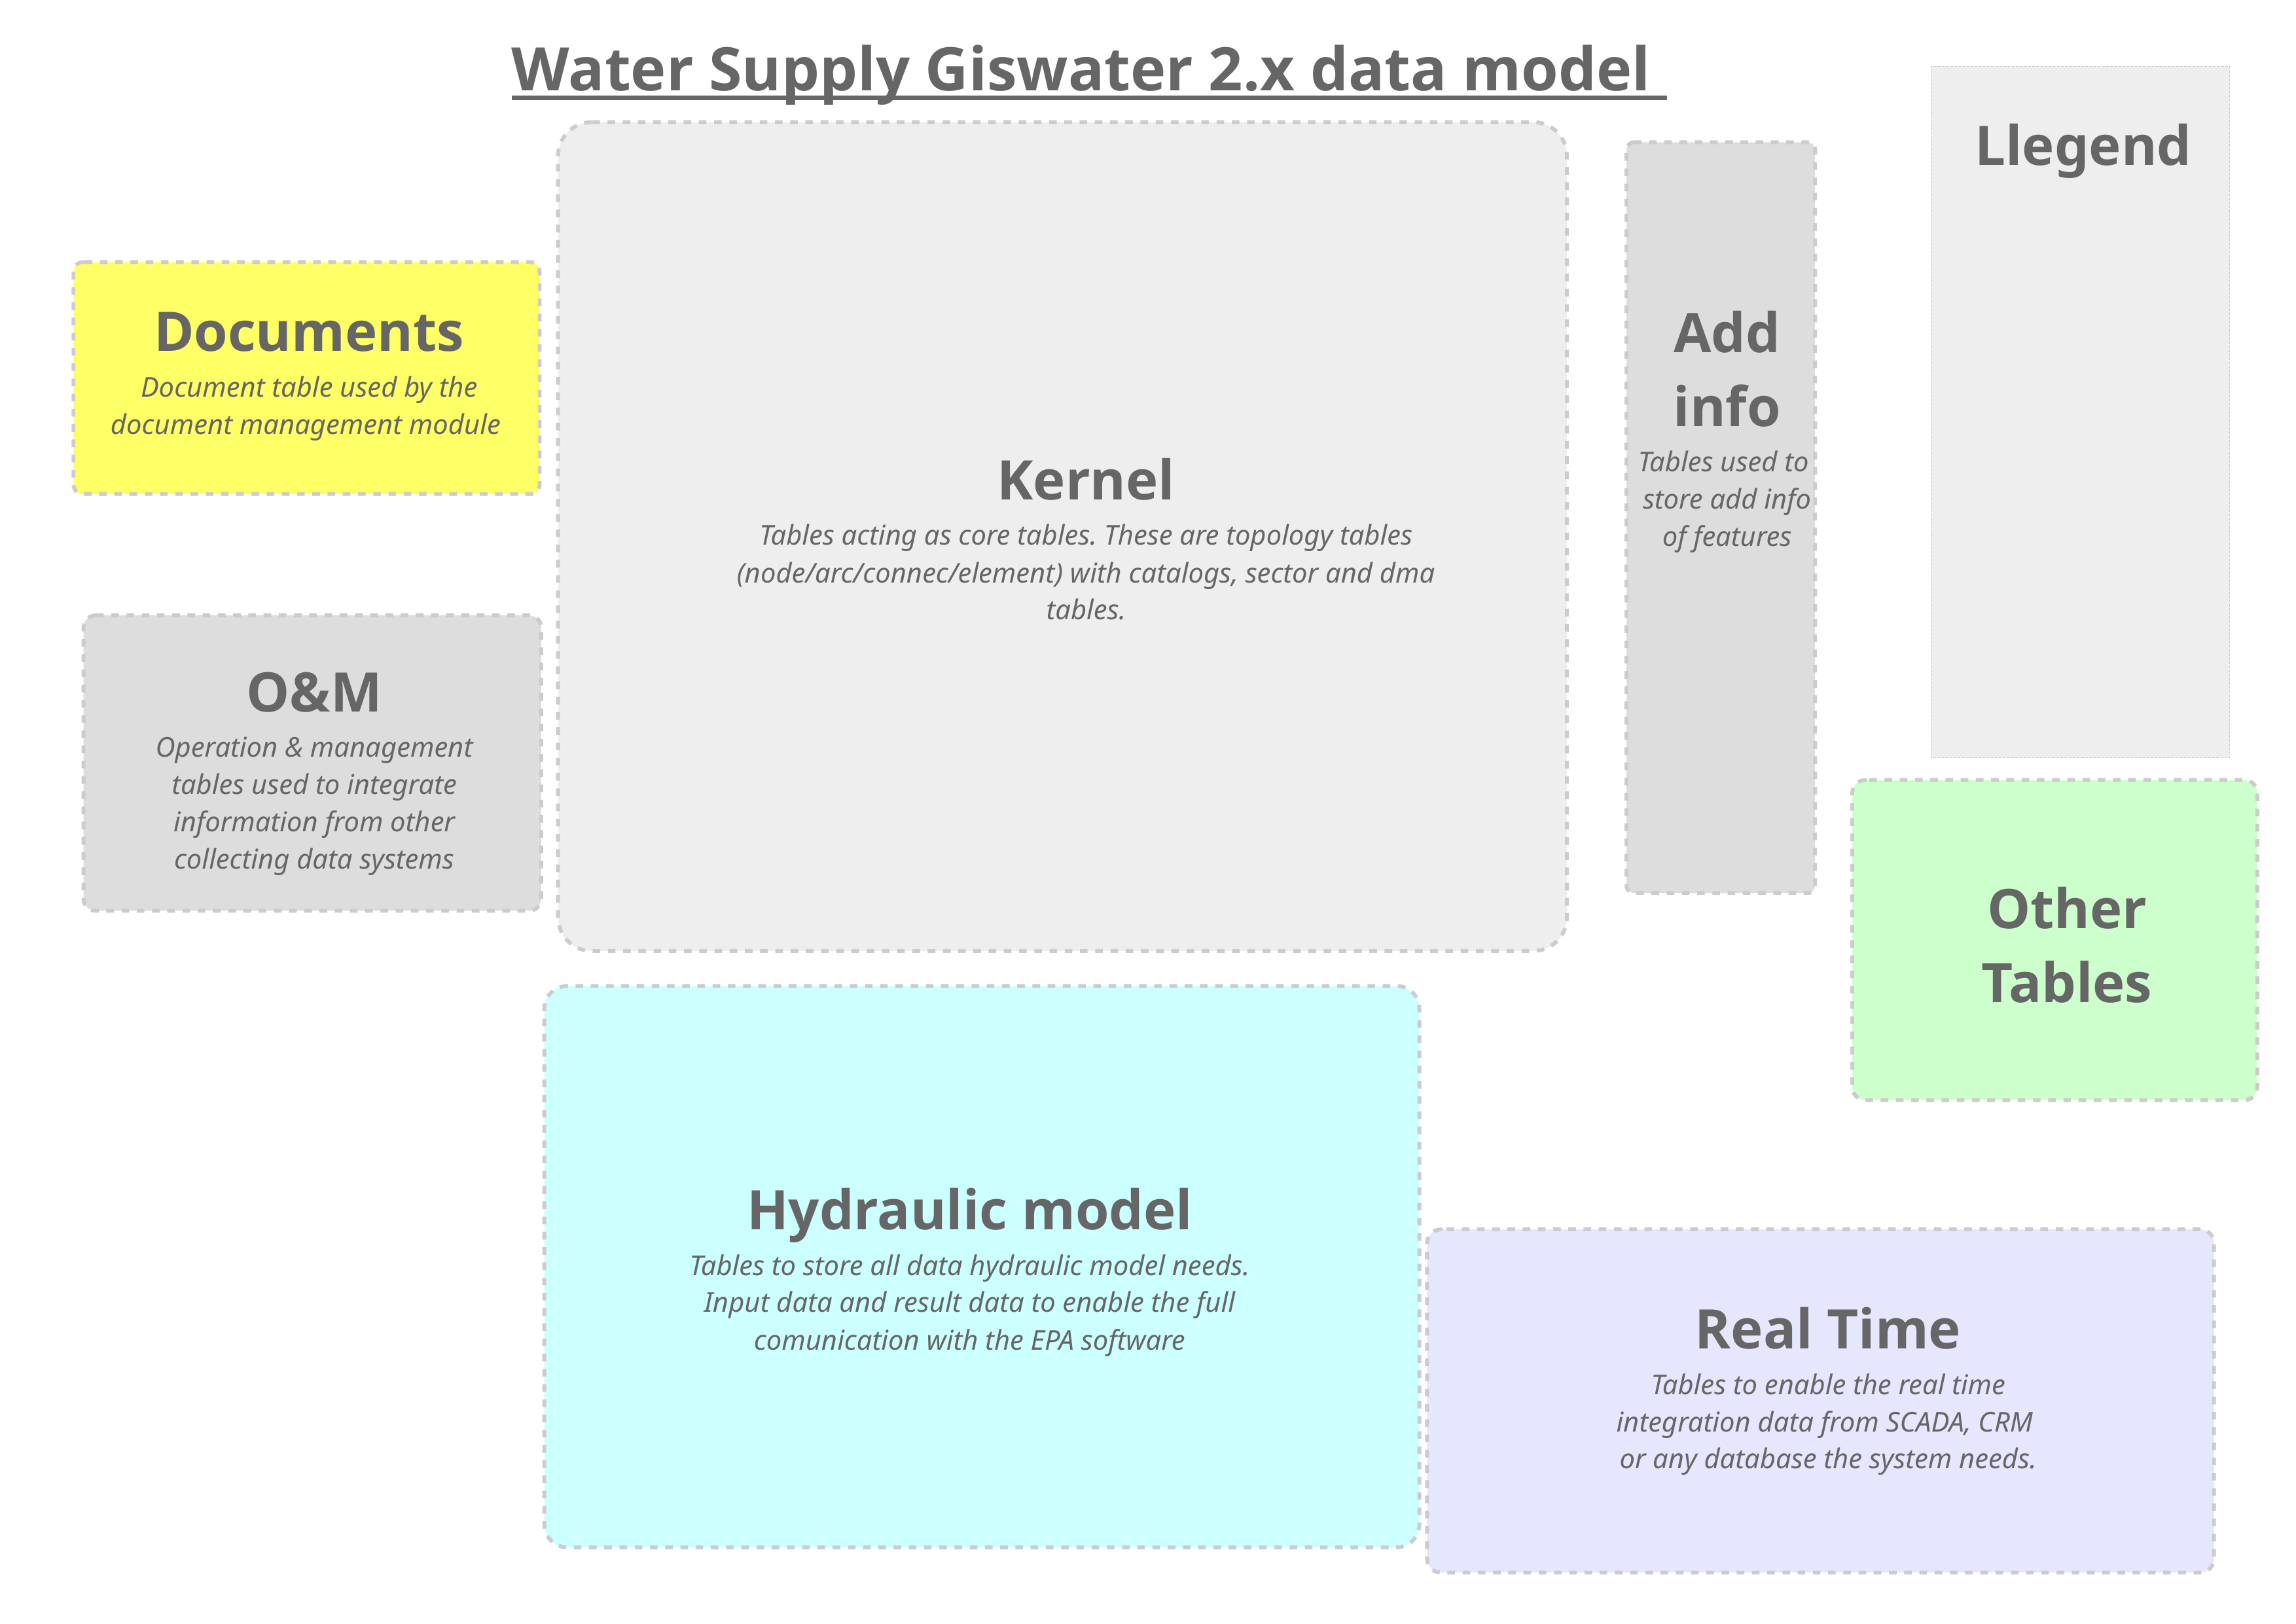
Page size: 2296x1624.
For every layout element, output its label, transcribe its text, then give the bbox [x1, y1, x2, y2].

text_box [544, 986, 1420, 1547]
text_box Hydraulic model Tables to store all data hydraulic model needs. Input data and result data to enable the full comunication with the EPA software [679, 1166, 1261, 1399]
text_box [1626, 144, 1816, 289]
text_box O&M Operation & management tables used to integrate information from other collecting data systems [116, 649, 513, 882]
text_box Water Supply Giswater 2.x data model [140, 22, 2038, 144]
text_box Documents Document table used by the document management module [75, 288, 543, 484]
text_box [73, 262, 540, 494]
text_box Llegend [1960, 101, 2208, 187]
text_box [1852, 780, 2257, 1100]
text_box [83, 615, 541, 911]
text_box Add info Tables used to store add info of features [1615, 289, 1839, 634]
text_box Other Tables [1947, 865, 2187, 1034]
text_box Real Time Tables to enable the real time integration data from SCADA, CRM or any database the system needs. [1591, 1286, 2065, 1556]
text_box Kernel Tables acting as core tables. These are topology tables (node/arc/connec/element) with catalogs, sector and dma tables. [685, 437, 1487, 729]
text_box [1427, 1229, 2214, 1573]
text_box [558, 144, 1568, 951]
text_box [1626, 634, 1816, 893]
text_box [1931, 66, 2230, 758]
